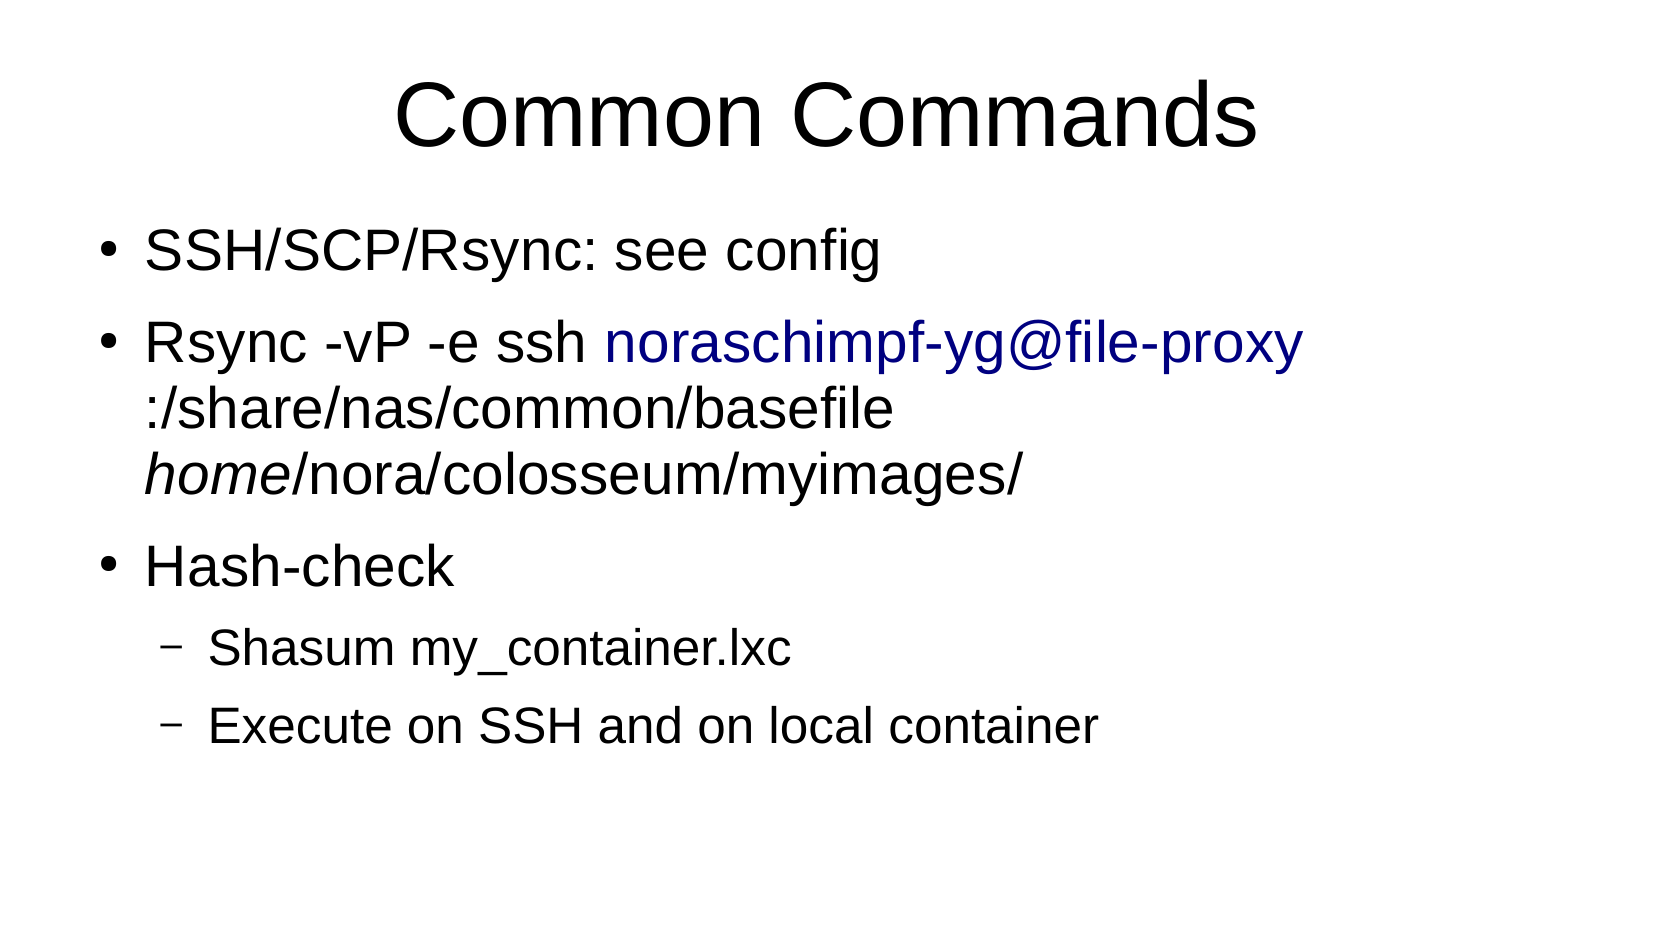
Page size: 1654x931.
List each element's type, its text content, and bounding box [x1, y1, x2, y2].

list SSH/SCP/Rsync: see config Rsync -vP -e ssh noraschimpf-yg@file-proxy:/share/nas/common/basefile home/nora/colosseum/myimages/ Hash-check Shasum my_container.lxc Execute on SSH and on local container [82, 217, 1571, 758]
title Common Commands [82, 37, 1571, 193]
